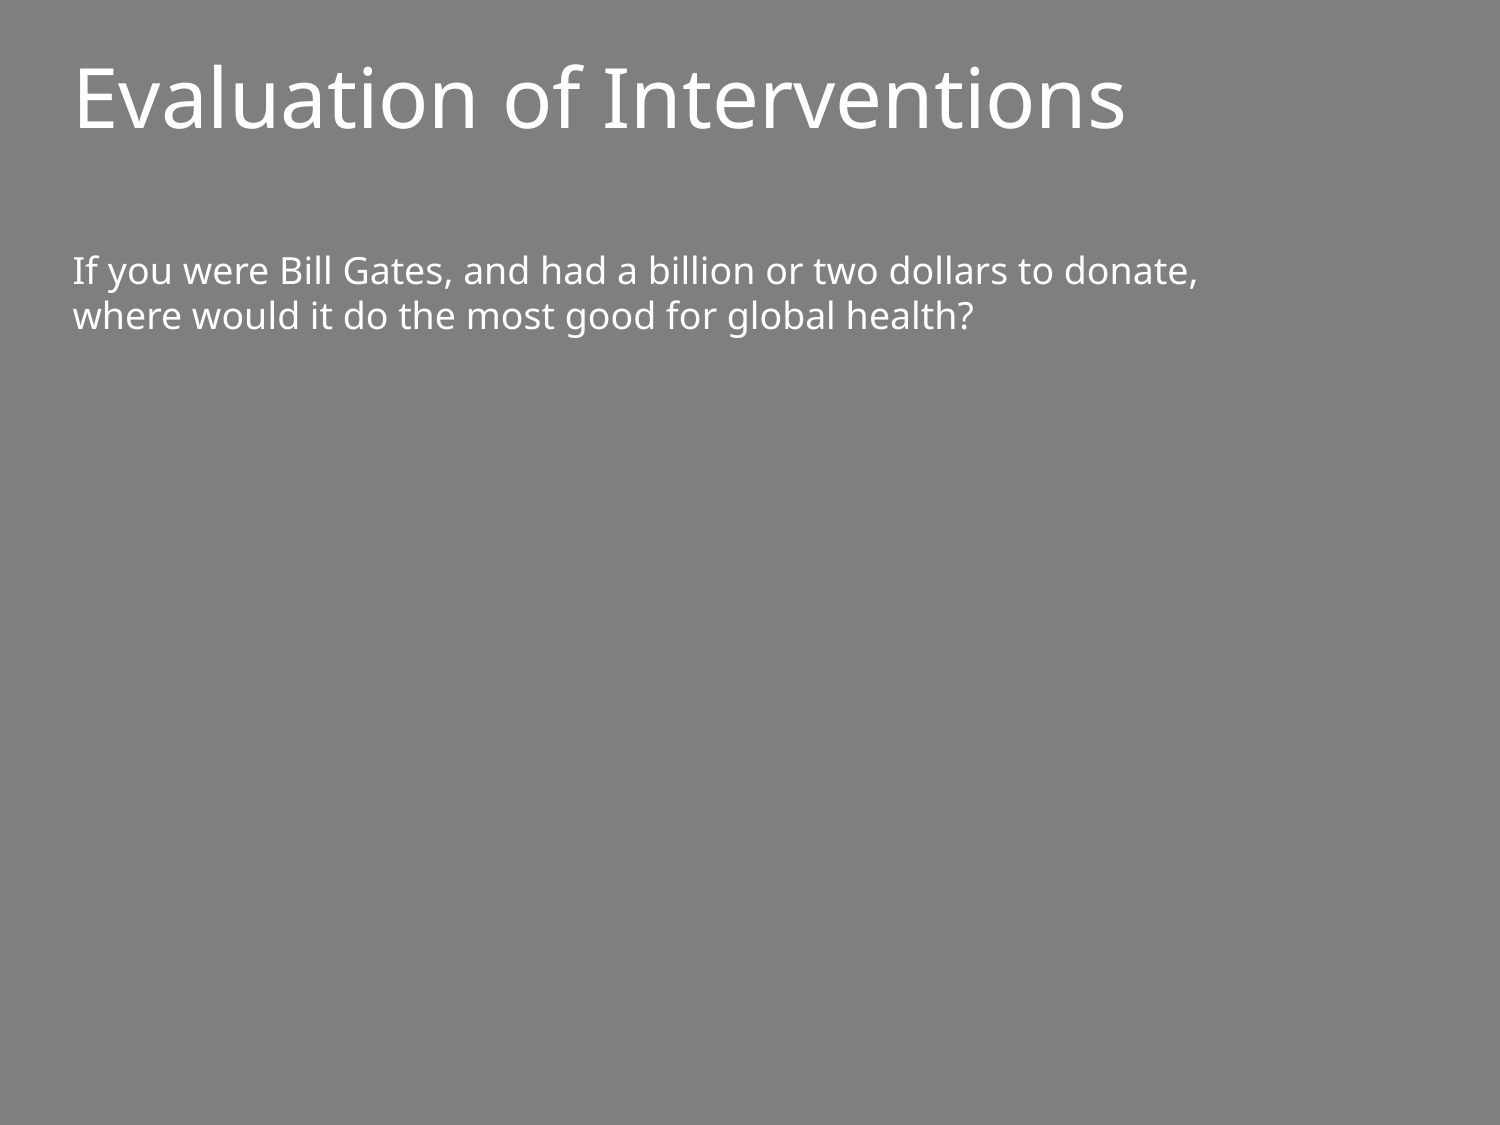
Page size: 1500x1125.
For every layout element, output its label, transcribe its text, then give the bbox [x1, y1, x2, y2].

list If you were Bill Gates, and had a billion or two dollars to donate, where would it do the most good for global health? [57, 239, 1318, 1015]
title Evaluation of Interventions [57, 37, 1318, 213]
